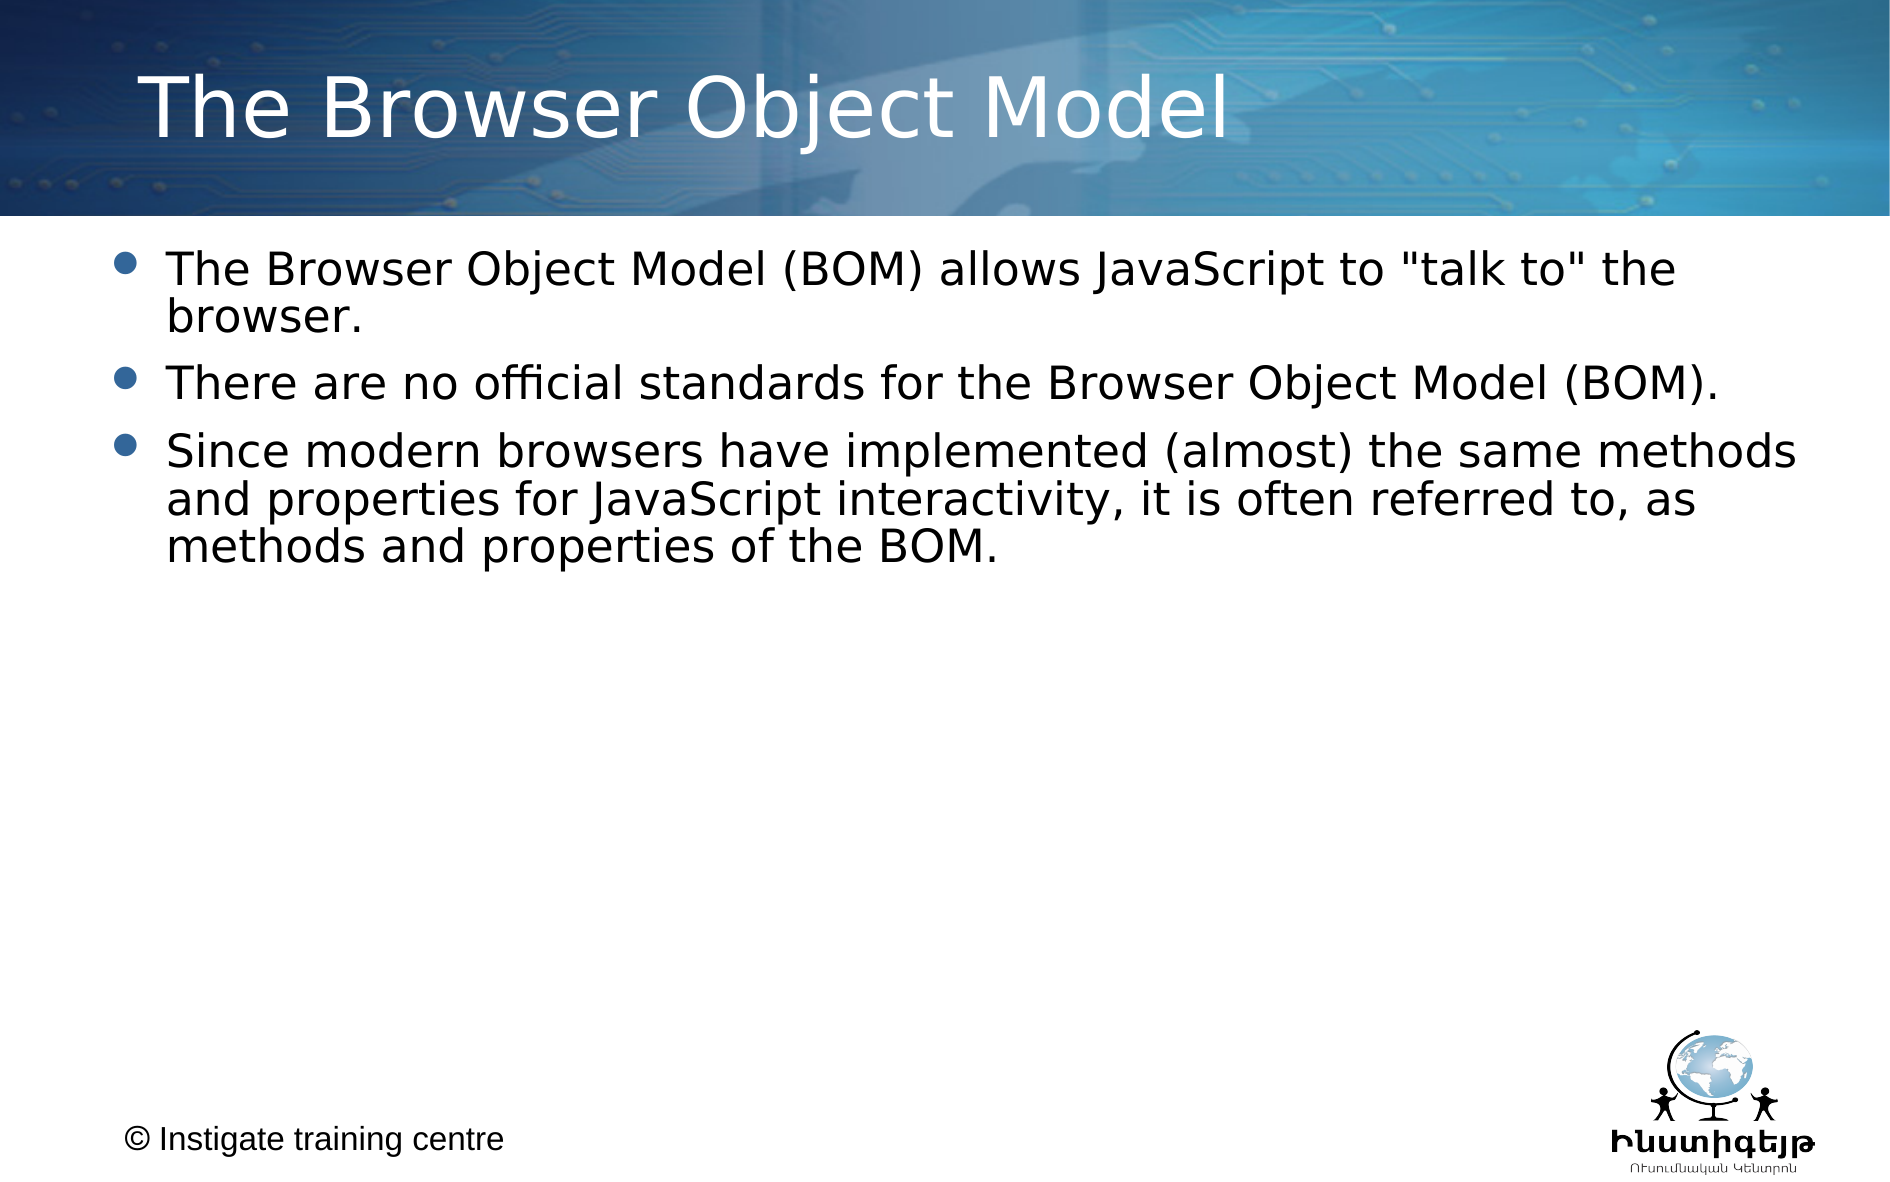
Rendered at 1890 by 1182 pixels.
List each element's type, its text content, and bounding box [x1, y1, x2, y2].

picture [0, 0, 1890, 216]
picture [1612, 1030, 1815, 1175]
list The Browser Object Model (BOM) allows JavaScript to "talk to" the browser. There are no official standards for the Browser Object Model (BOM). Since modern browsers have implemented (almost) the same methods and properties for JavaScript interactivity, it is often referred to, as methods and properties of the BOM. [110, 247, 1801, 258]
